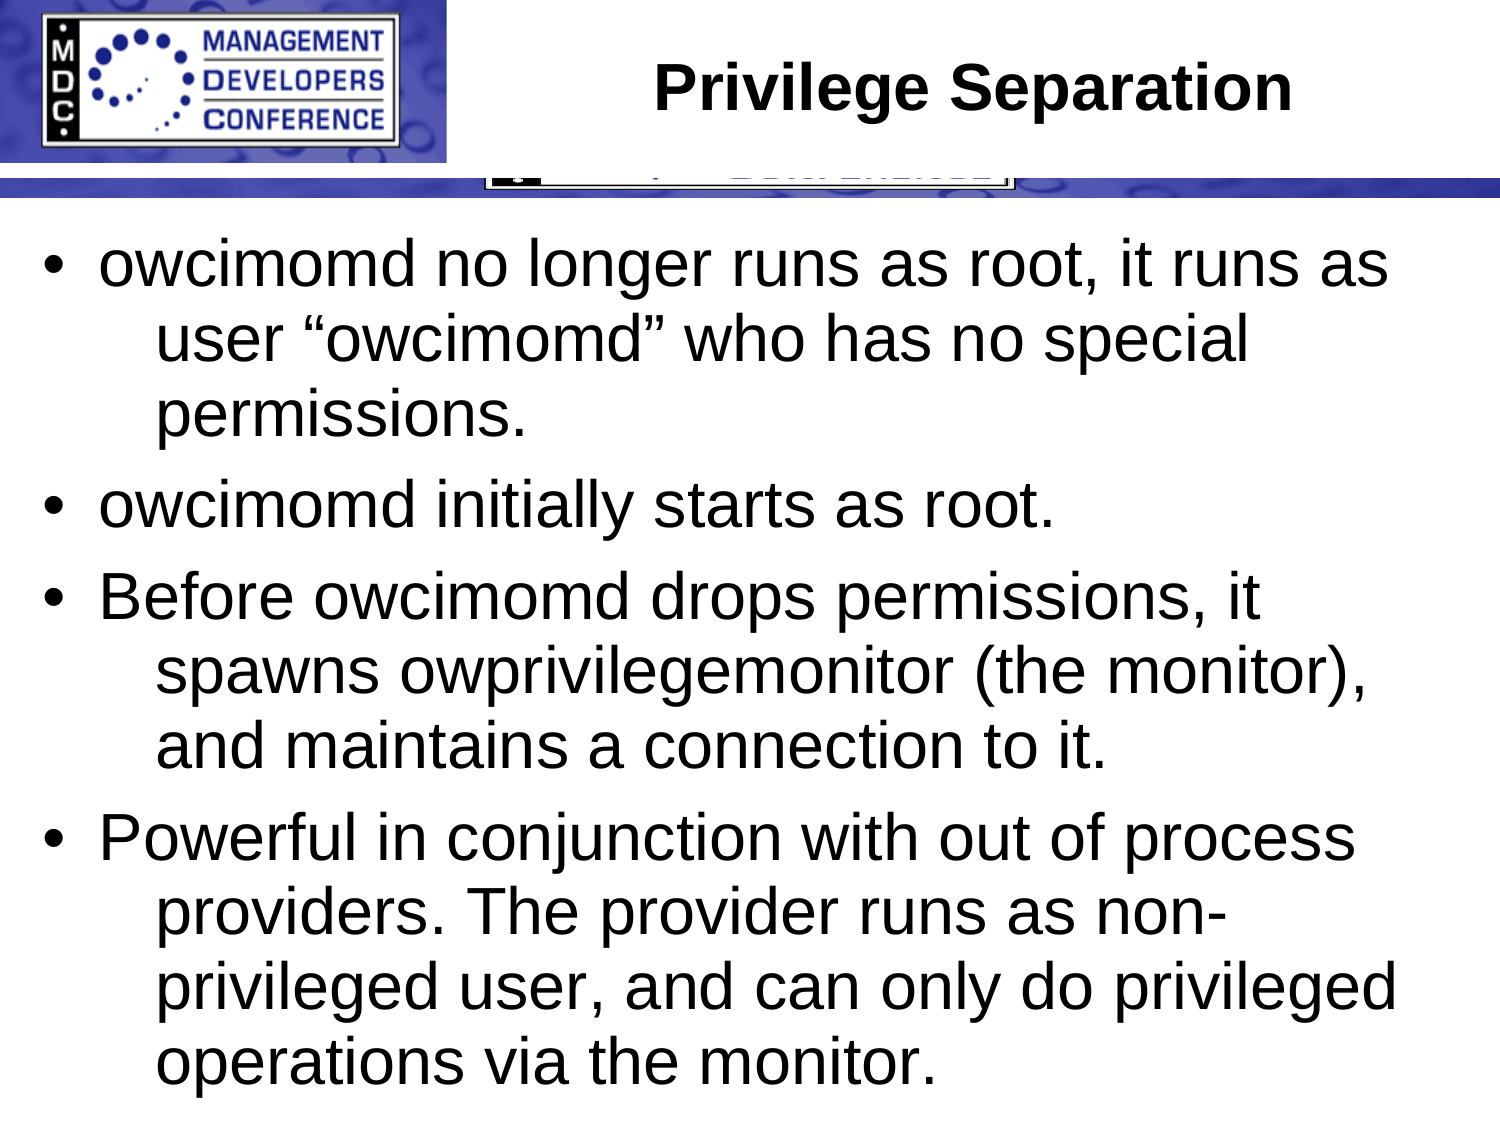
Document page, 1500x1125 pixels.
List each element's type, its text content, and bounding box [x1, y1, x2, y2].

list owcimomd no longer runs as root, it runs as user “owcimomd” who has no special permissions. owcimomd initially starts as root. Before owcimomd drops permissions, it spawns owprivilegemonitor (the monitor), and maintains a connection to it. Powerful in conjunction with out of process providers. The provider runs as non-privileged user, and can only do privileged operations via the monitor. [42, 226, 1433, 1099]
picture [0, 178, 1500, 198]
title Privilege Separation [447, 7, 1500, 169]
picture [0, 0, 447, 163]
